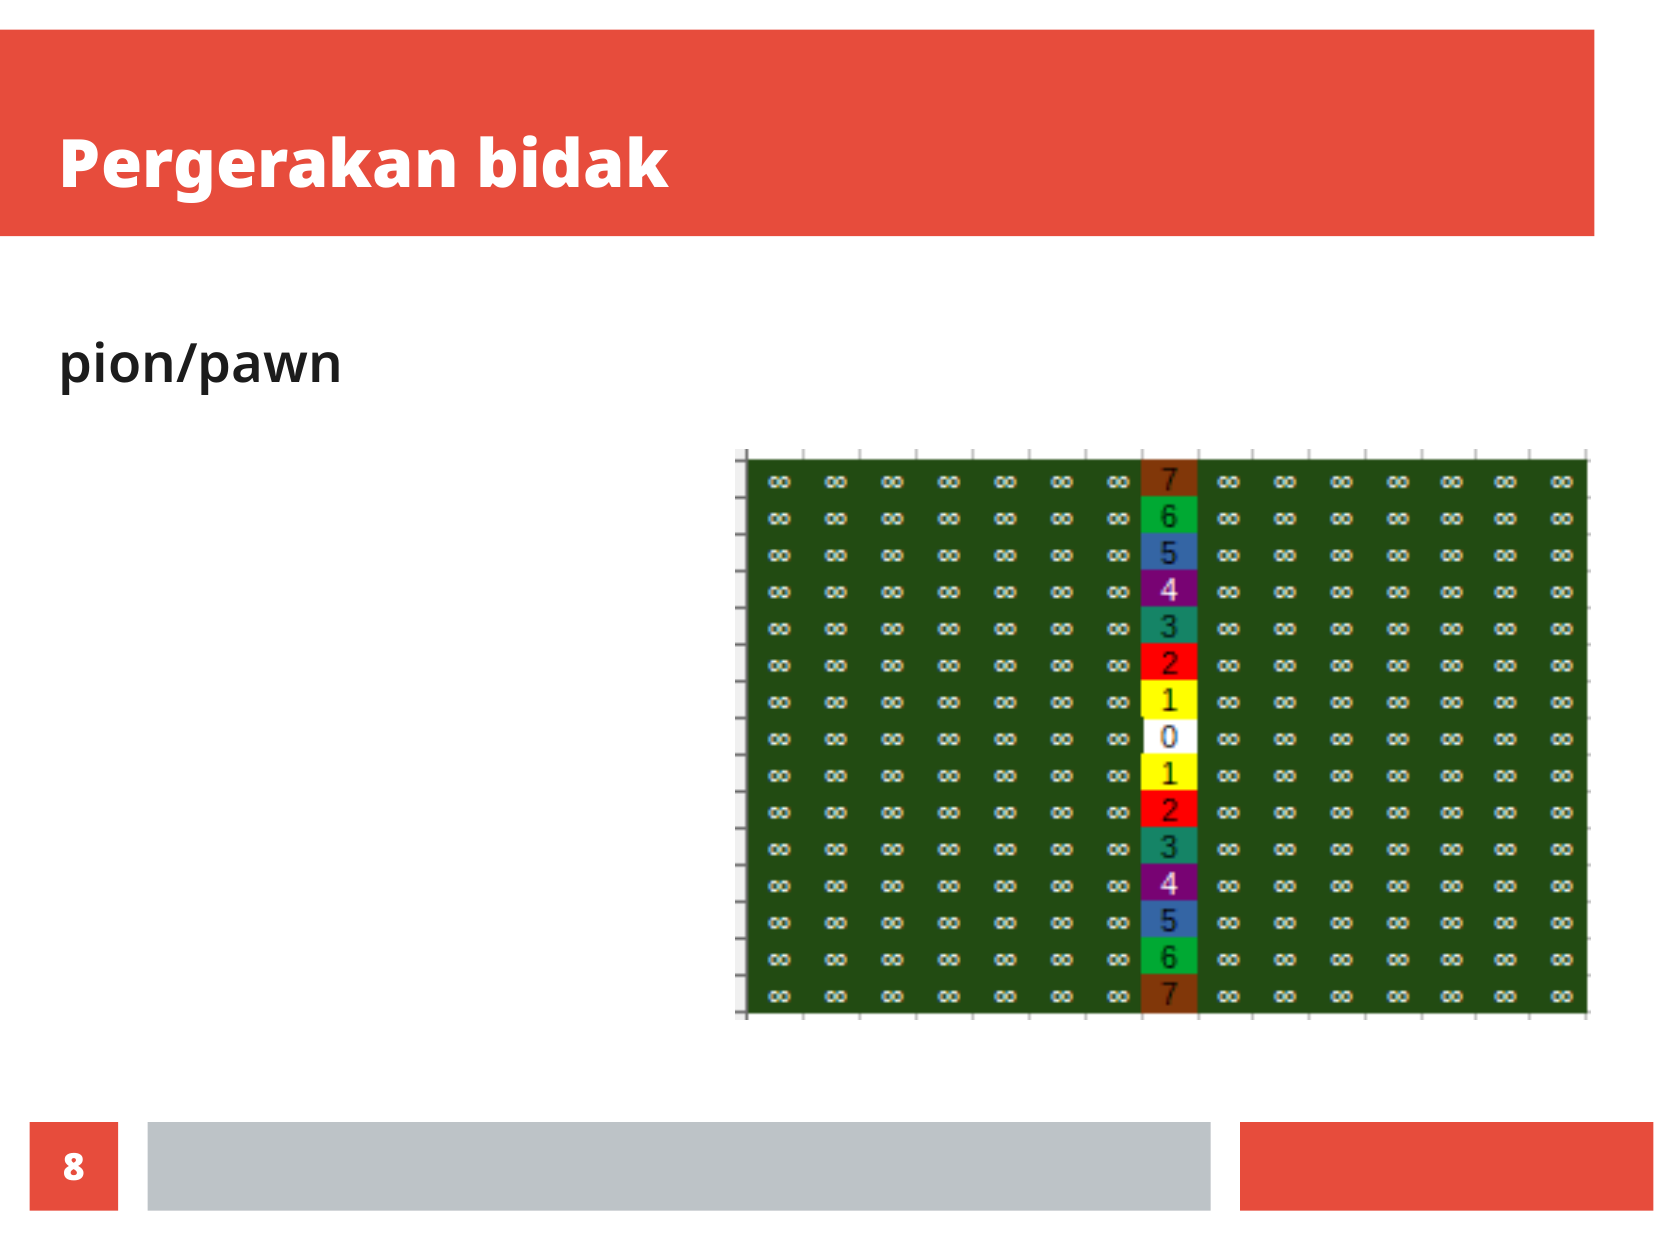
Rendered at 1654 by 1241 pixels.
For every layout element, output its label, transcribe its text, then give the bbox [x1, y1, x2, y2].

list pion/pawn [59, 324, 1565, 1093]
title Pergerakan bidak [59, 59, 1595, 207]
picture [735, 449, 1591, 1021]
